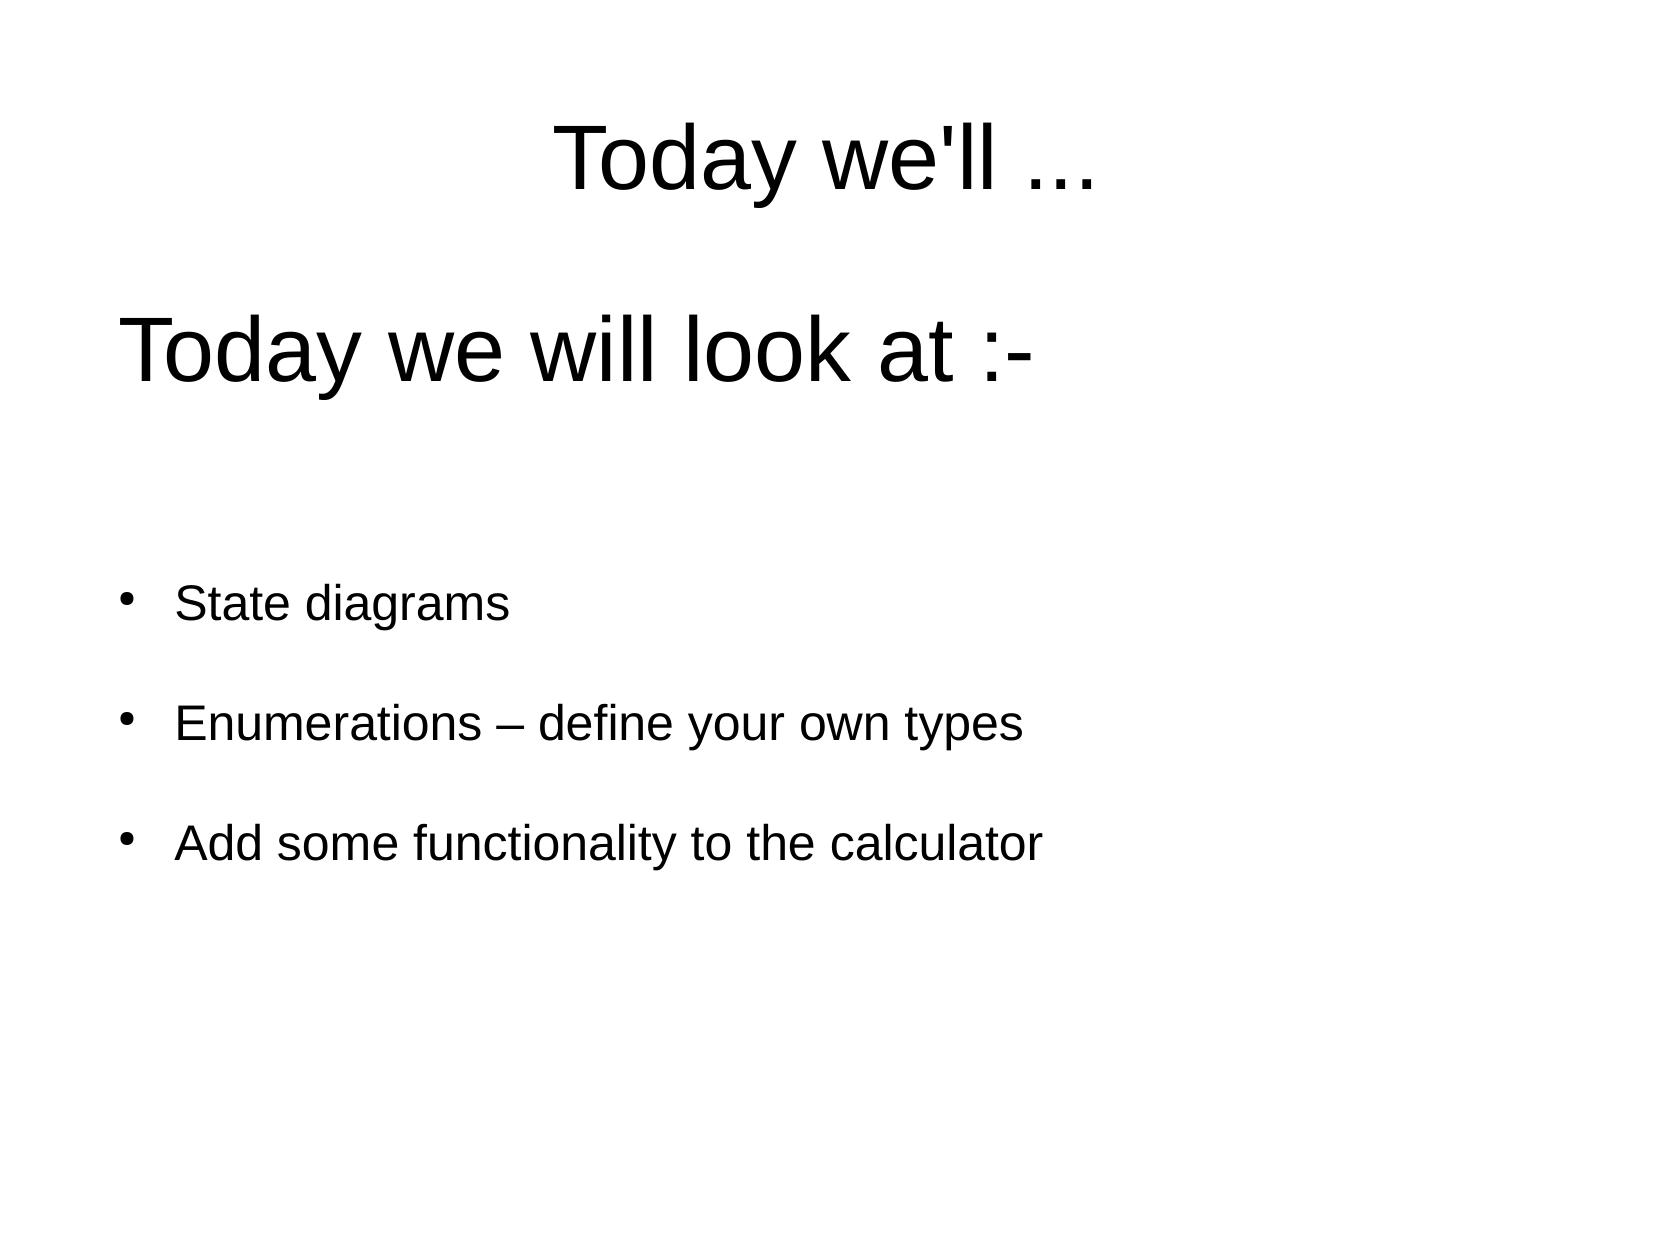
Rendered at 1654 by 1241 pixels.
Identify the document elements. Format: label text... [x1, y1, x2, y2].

title Today we'll ... [82, 49, 1571, 257]
subtitle Today we will look at :- State diagrams Enumerations – define your own types Add some functionality to the calculator [118, 290, 1538, 1152]
